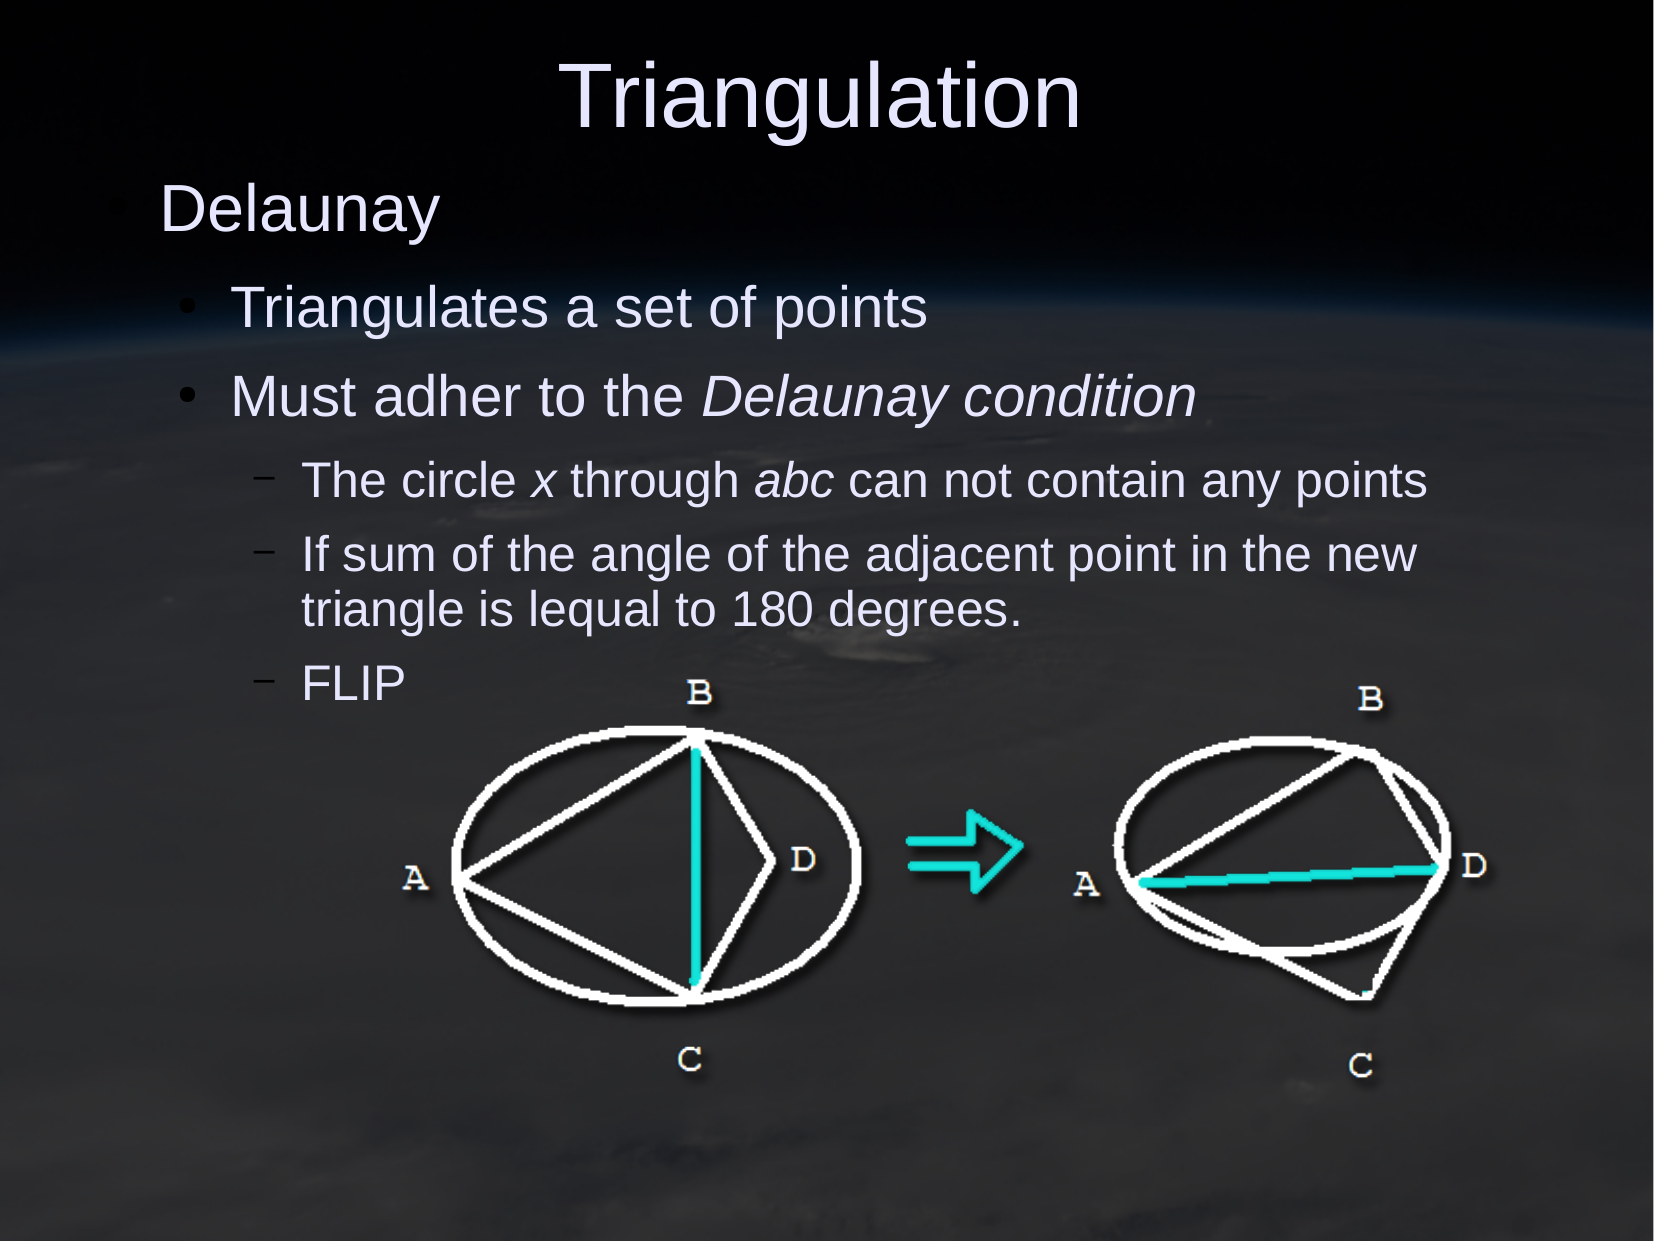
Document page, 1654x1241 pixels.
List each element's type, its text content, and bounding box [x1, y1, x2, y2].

picture [0, 0, 1654, 1241]
title Triangulation [76, 0, 1565, 193]
list Delaunay Triangulates a set of points Must adher to the Delaunay condition The circle x through abc can not contain any points If sum of the angle of the adjacent point in the new triangle is lequal to 180 degrees. FLIP [88, 170, 1577, 975]
